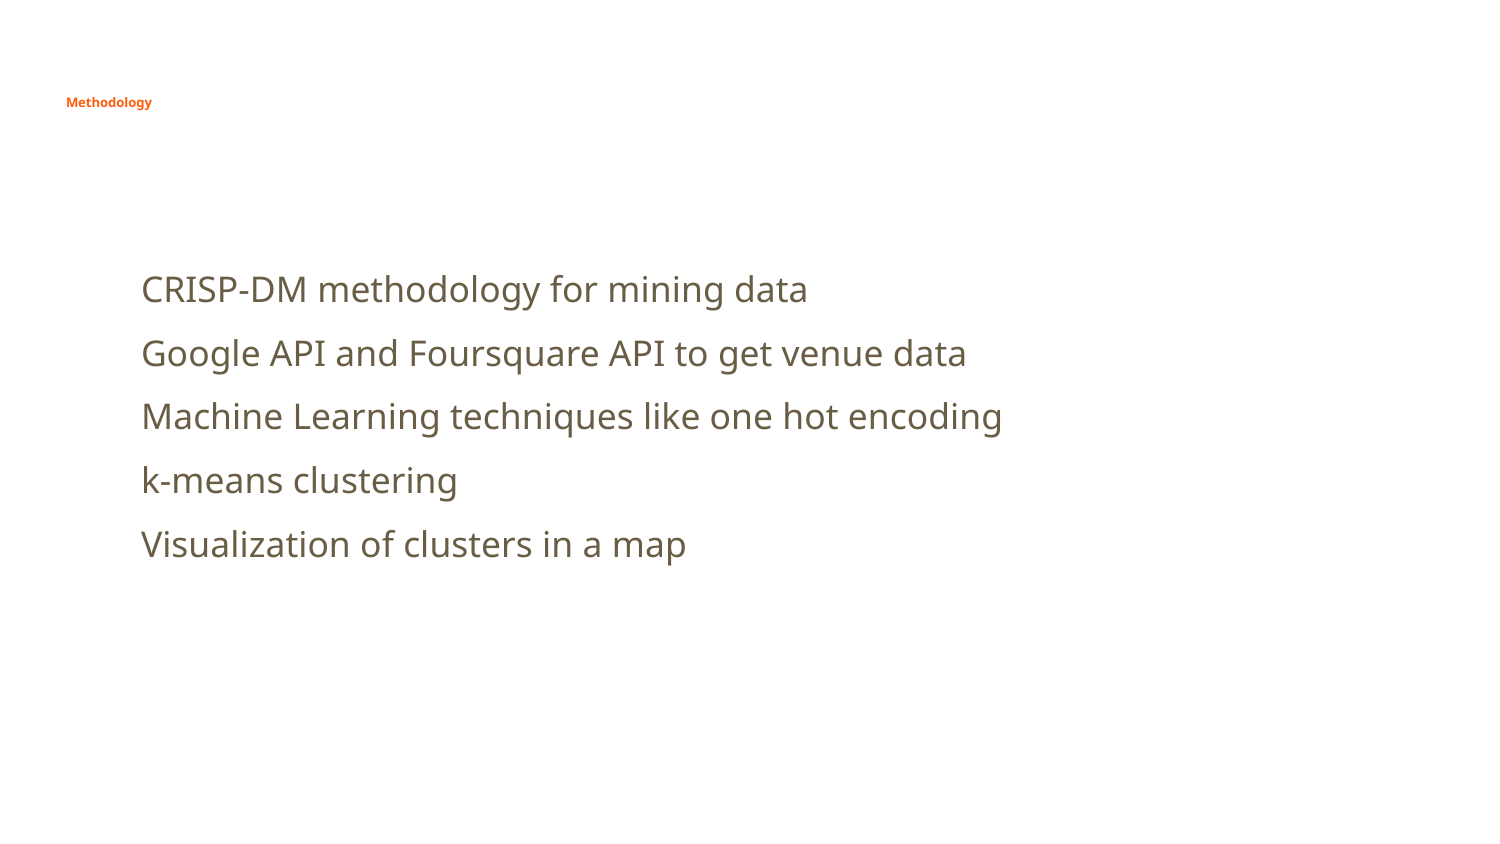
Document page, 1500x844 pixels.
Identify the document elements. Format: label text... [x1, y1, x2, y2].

list CRISP-DM methodology for mining data Google API and Foursquare API to get venue data Machine Learning techniques like one hot encoding k-means clustering Visualization of clusters in a map [51, 189, 1449, 750]
title Methodology [51, 72, 1449, 167]
